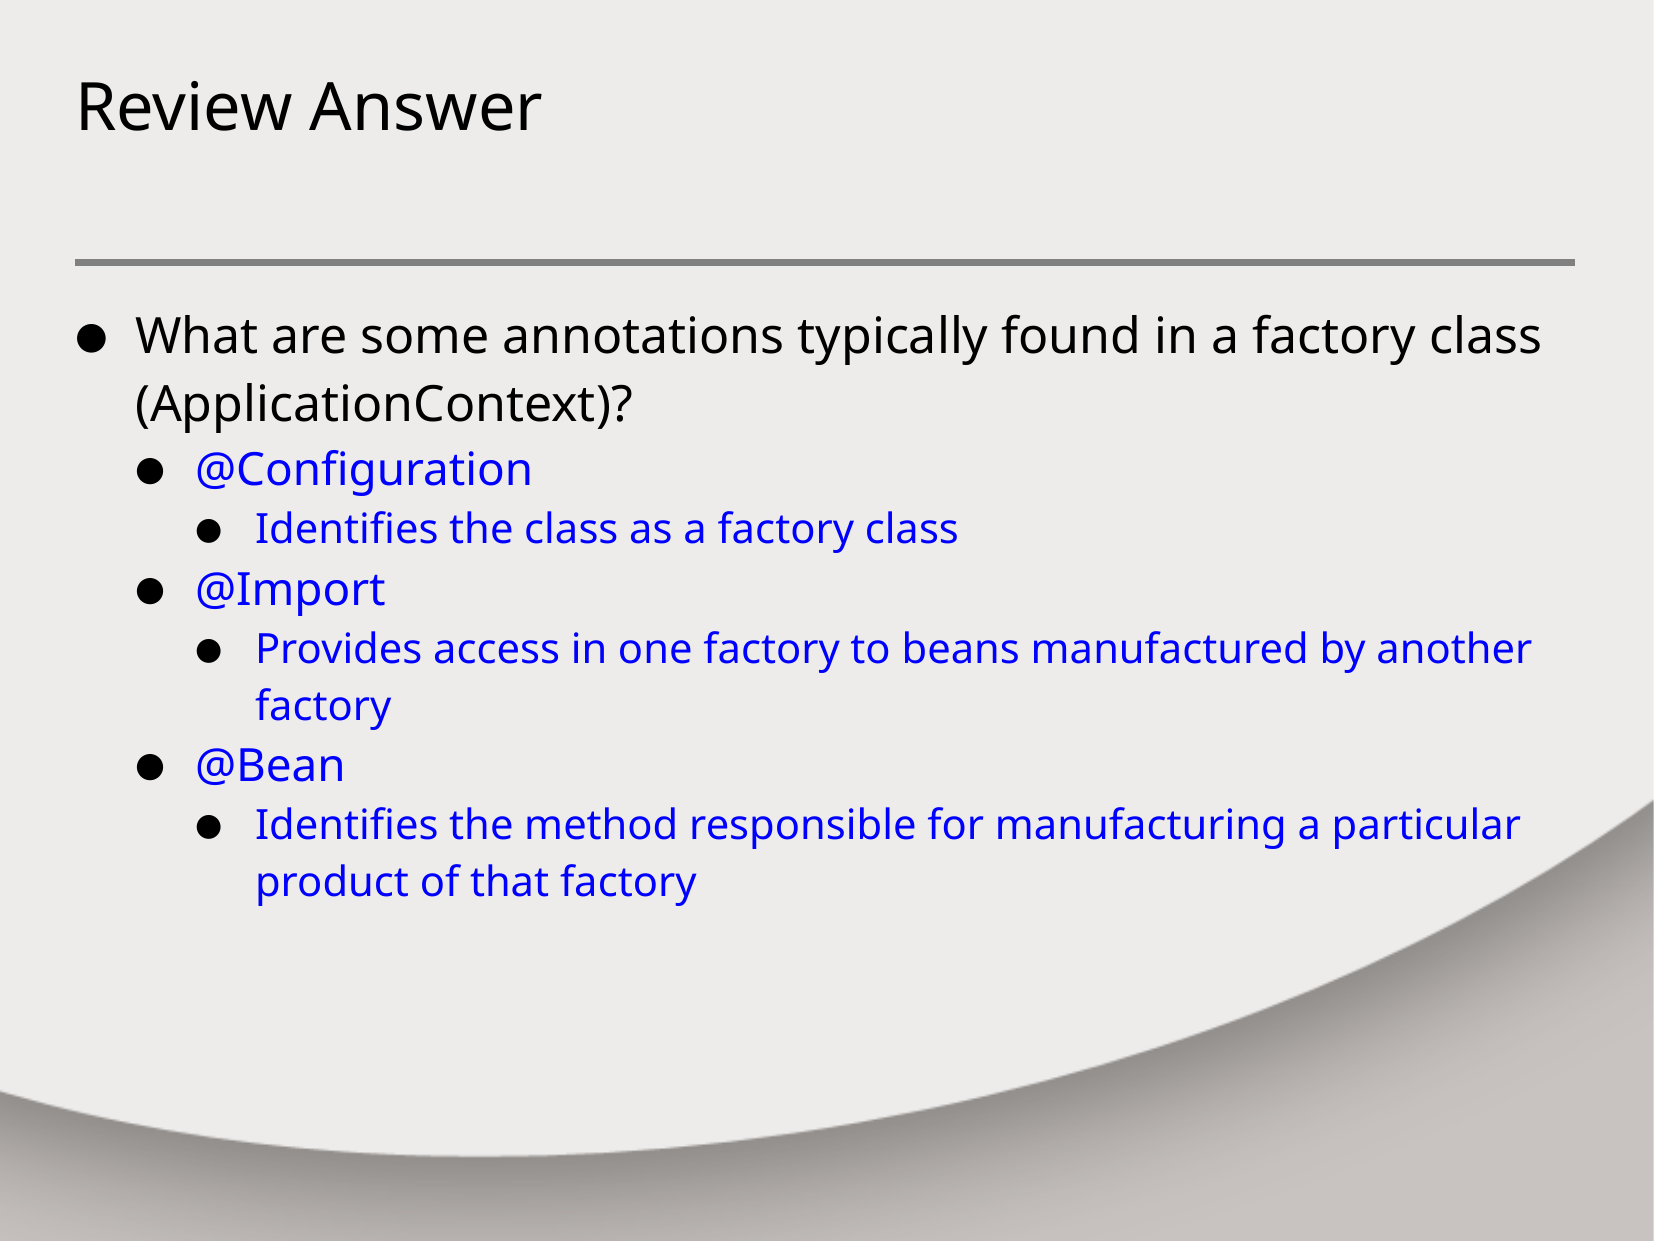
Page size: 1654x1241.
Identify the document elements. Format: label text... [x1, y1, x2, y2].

picture [0, 0, 1654, 1241]
list What are some annotations typically found in a factory class (ApplicationContext)? @Configuration Identifies the class as a factory class @Import Provides access in one factory to beans manufactured by another factory @Bean Identifies the method responsible for manufacturing a particular product of that factory [75, 300, 1576, 1163]
title Review Answer [75, 75, 1576, 226]
